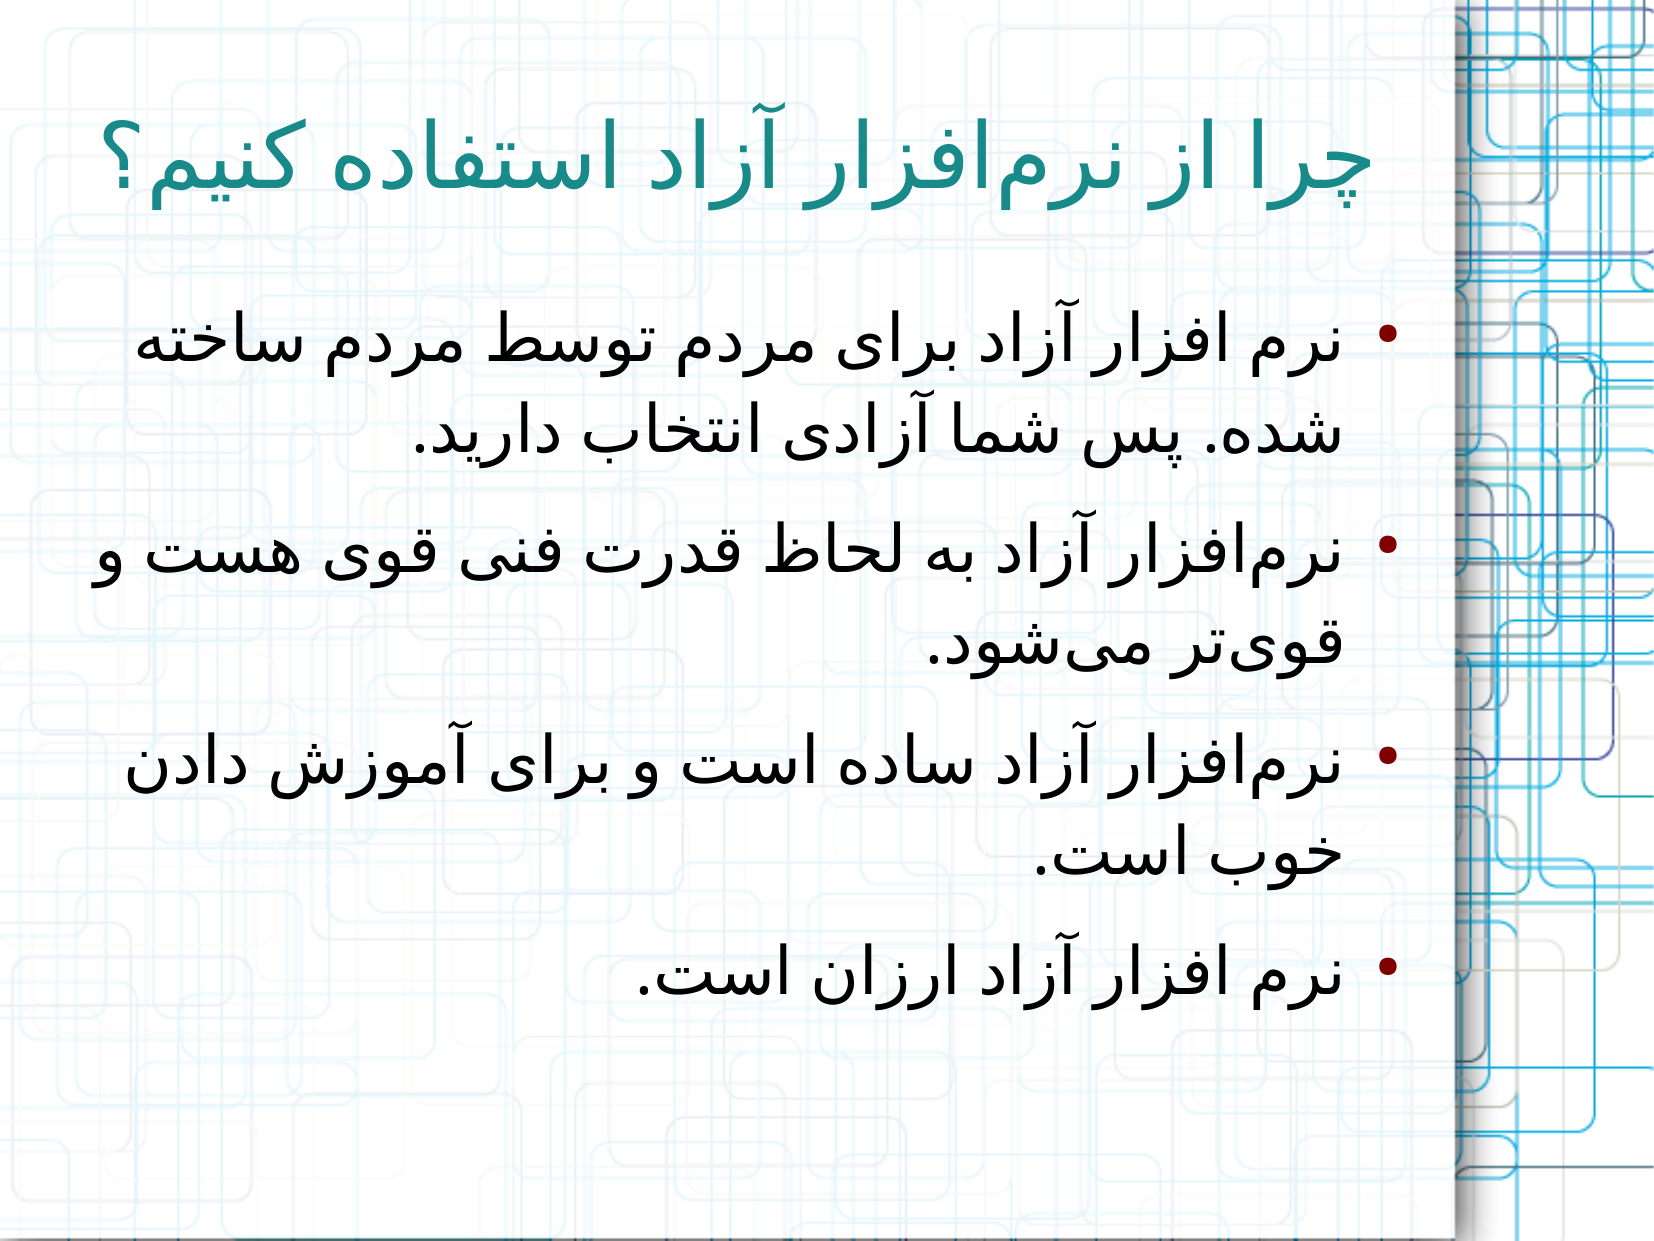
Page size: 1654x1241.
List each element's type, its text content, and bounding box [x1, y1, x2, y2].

title چرا از نرم‌افزار آزاد استفاده کنیم؟ [59, 49, 1418, 257]
picture [0, 0, 1654, 1241]
list نرم افزار آزاد برای مردم توسط مردم ساخته شده. پس شما آزادی انتخاب دارید. نرم‌افزار آزاد به لحاظ قدرت فنی قوی هست و قوی‌تر می‌شود. نرم‌افزار آزاد ساده است و برای آموزش دادن خوب است. نرم افزار آزاد ارزان است. [82, 290, 1418, 1010]
